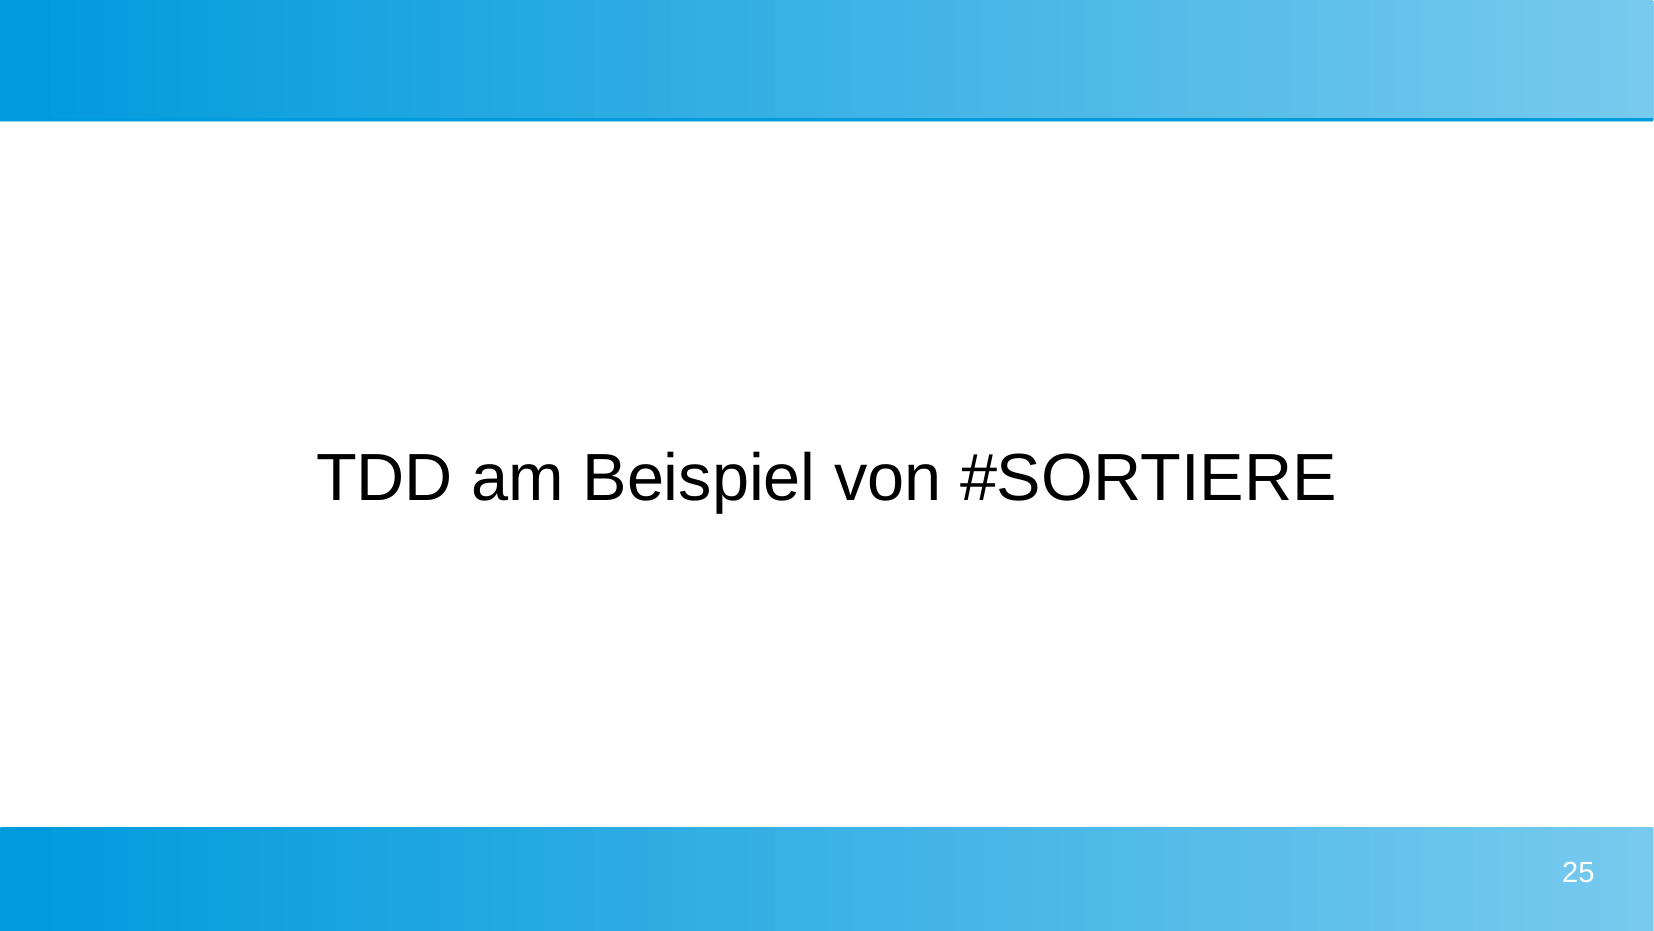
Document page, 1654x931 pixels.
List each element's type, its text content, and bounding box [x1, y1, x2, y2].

subtitle TDD am Beispiel von #SORTIERE [59, 295, 1595, 659]
